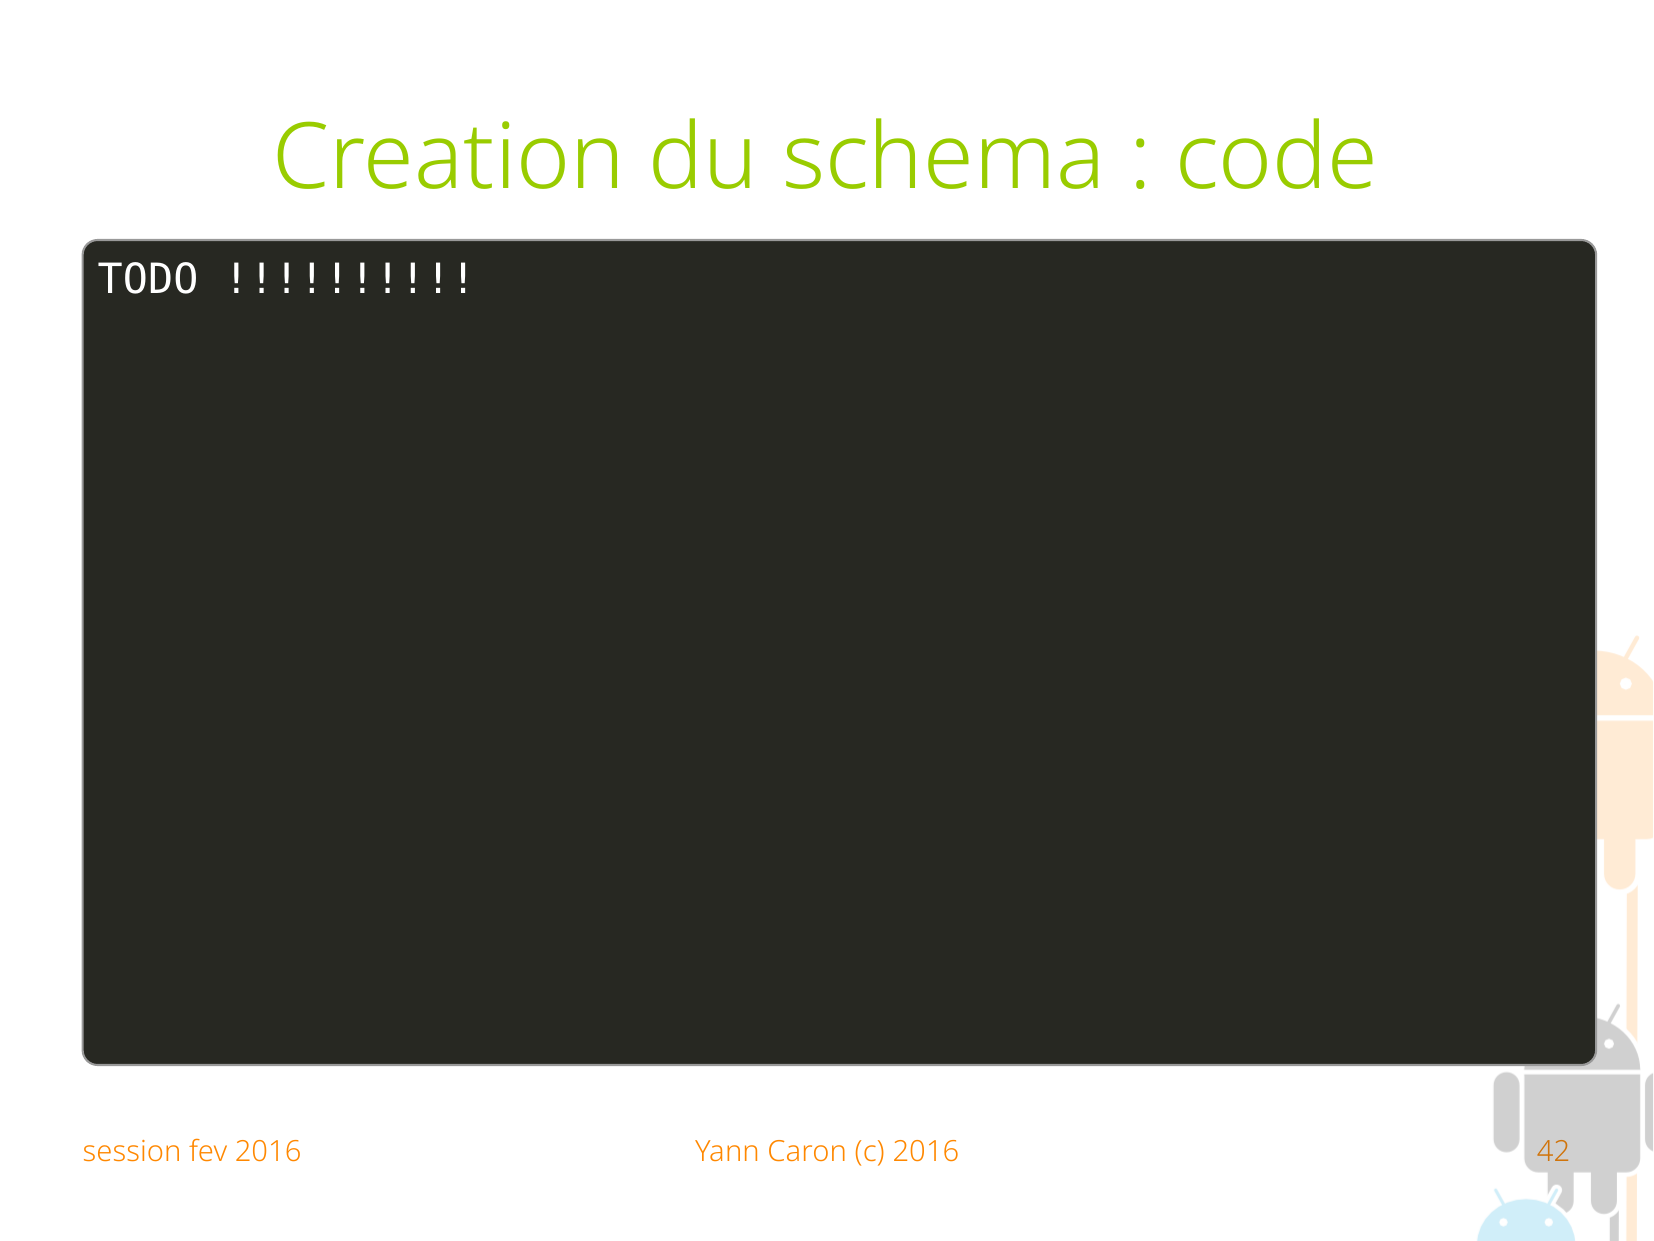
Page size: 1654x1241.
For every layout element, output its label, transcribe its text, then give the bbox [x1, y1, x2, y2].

text_box TODO !!!!!!!!!! [82, 240, 1597, 1066]
title Creation du schema : code [82, 49, 1571, 240]
picture [240, 423, 1654, 1241]
